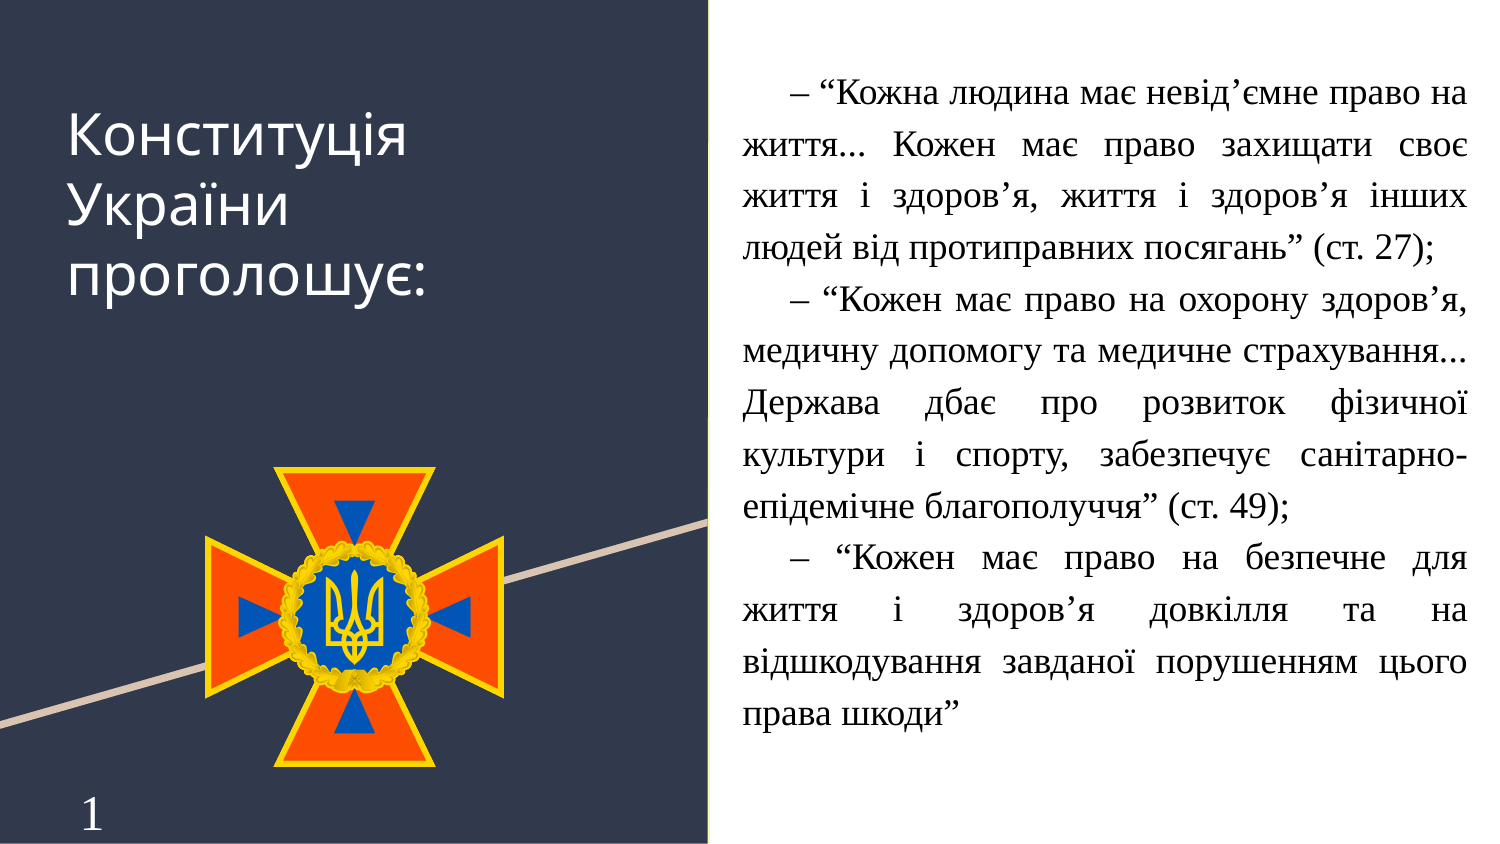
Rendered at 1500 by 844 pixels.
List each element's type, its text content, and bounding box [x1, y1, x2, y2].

picture [205, 467, 504, 767]
title Конституція України проголошує: [51, 82, 660, 494]
text_box 1 [0, 756, 166, 844]
list – “Кожна людина має невід’ємне право на життя... Кожен має право захищати своє життя і здоров’я, життя і здоров’я інших людей від протиправних посягань” (ст. 27); – “Кожен має право на охорону здоров’я, медичну допомогу та медичне страхування... Держава дбає про розвиток фізичної культури і спорту, забезпечує санітарно-епідемічне благополуччя” (ст. 49); – “Кожен має право на безпечне для життя і здоров’я довкілля та на відшкодування завданої порушенням цього права шкоди” [710, 0, 1500, 844]
